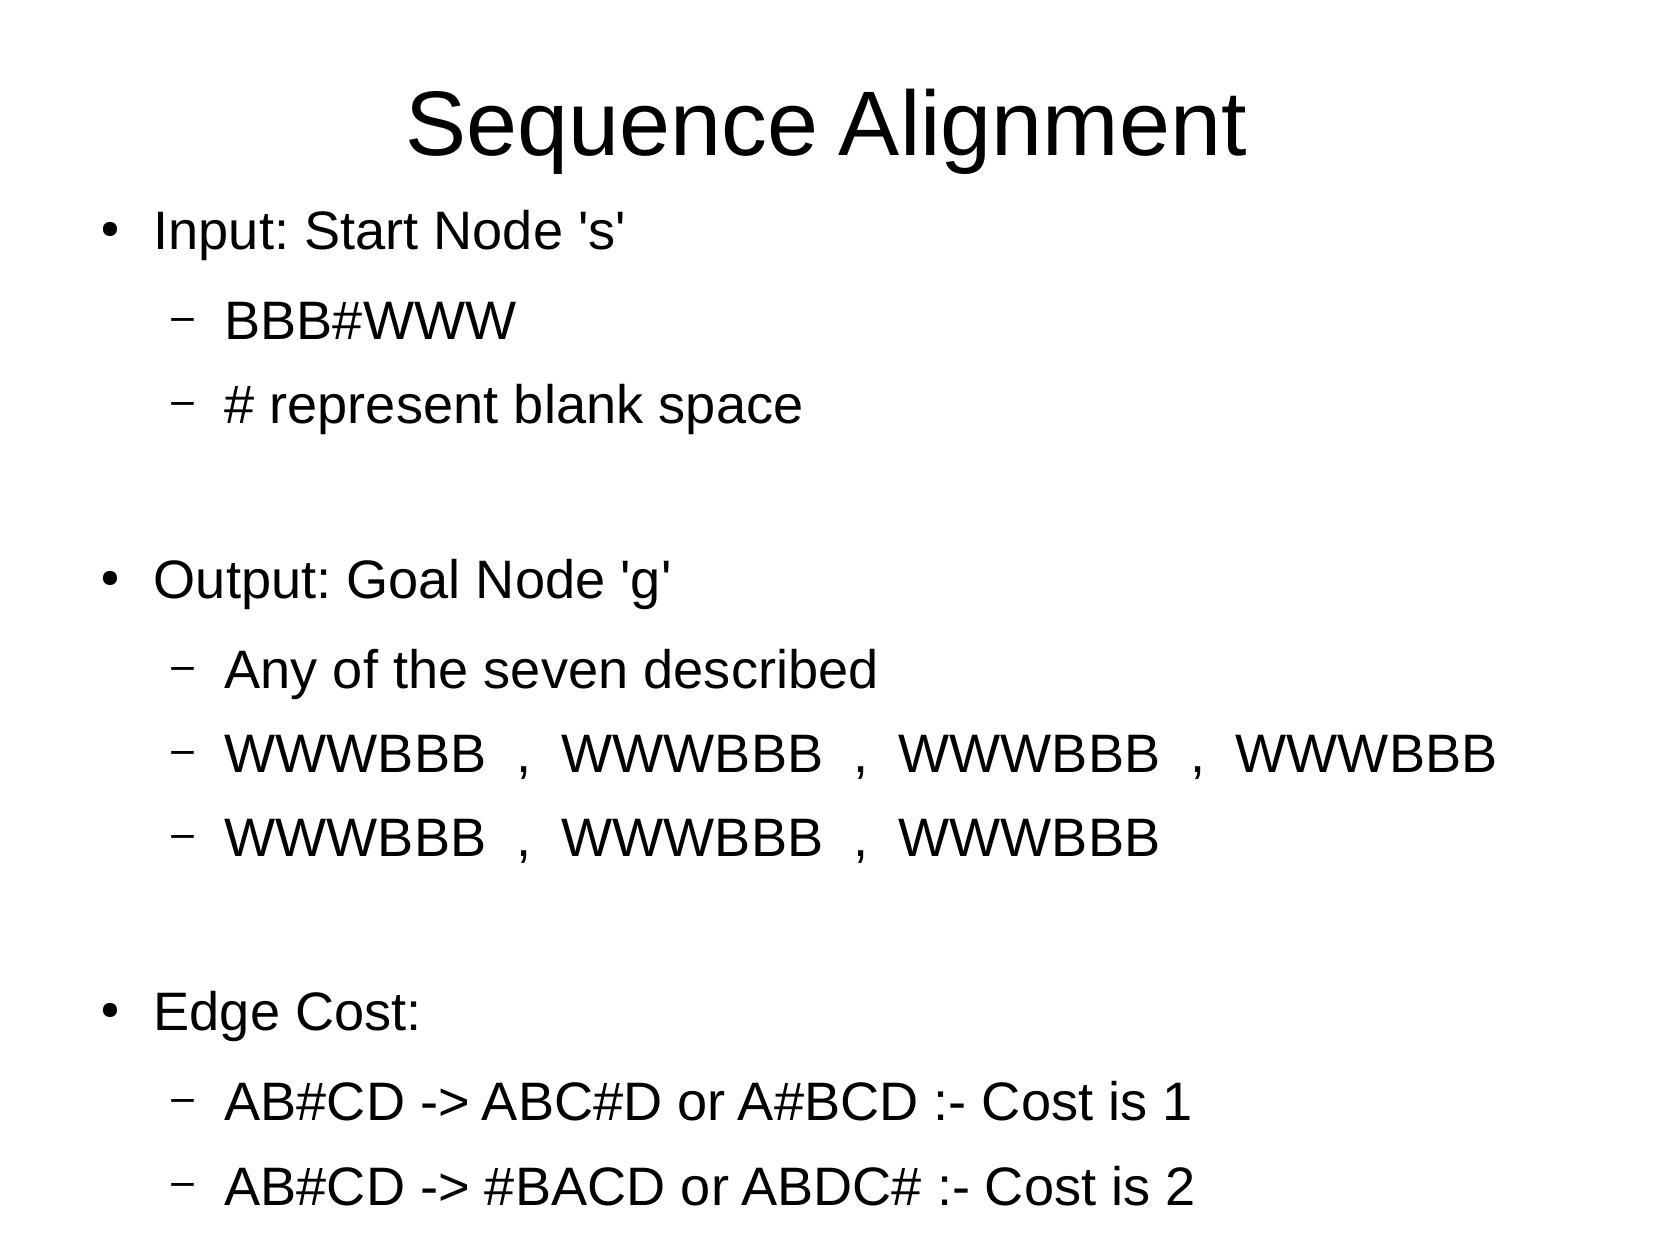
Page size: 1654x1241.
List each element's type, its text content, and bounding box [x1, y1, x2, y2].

title Sequence Alignment [82, 19, 1571, 227]
list Input: Start Node 's' BBB#WWW # represent blank space Output: Goal Node 'g' Any of the seven described WWWBBB , WWWBBB , WWWBBB , WWWBBB WWWBBB , WWWBBB , WWWBBB Edge Cost: AB#CD -> ABC#D or A#BCD :- Cost is 1 AB#CD -> #BACD or ABDC# :- Cost is 2 [82, 200, 1538, 1217]
